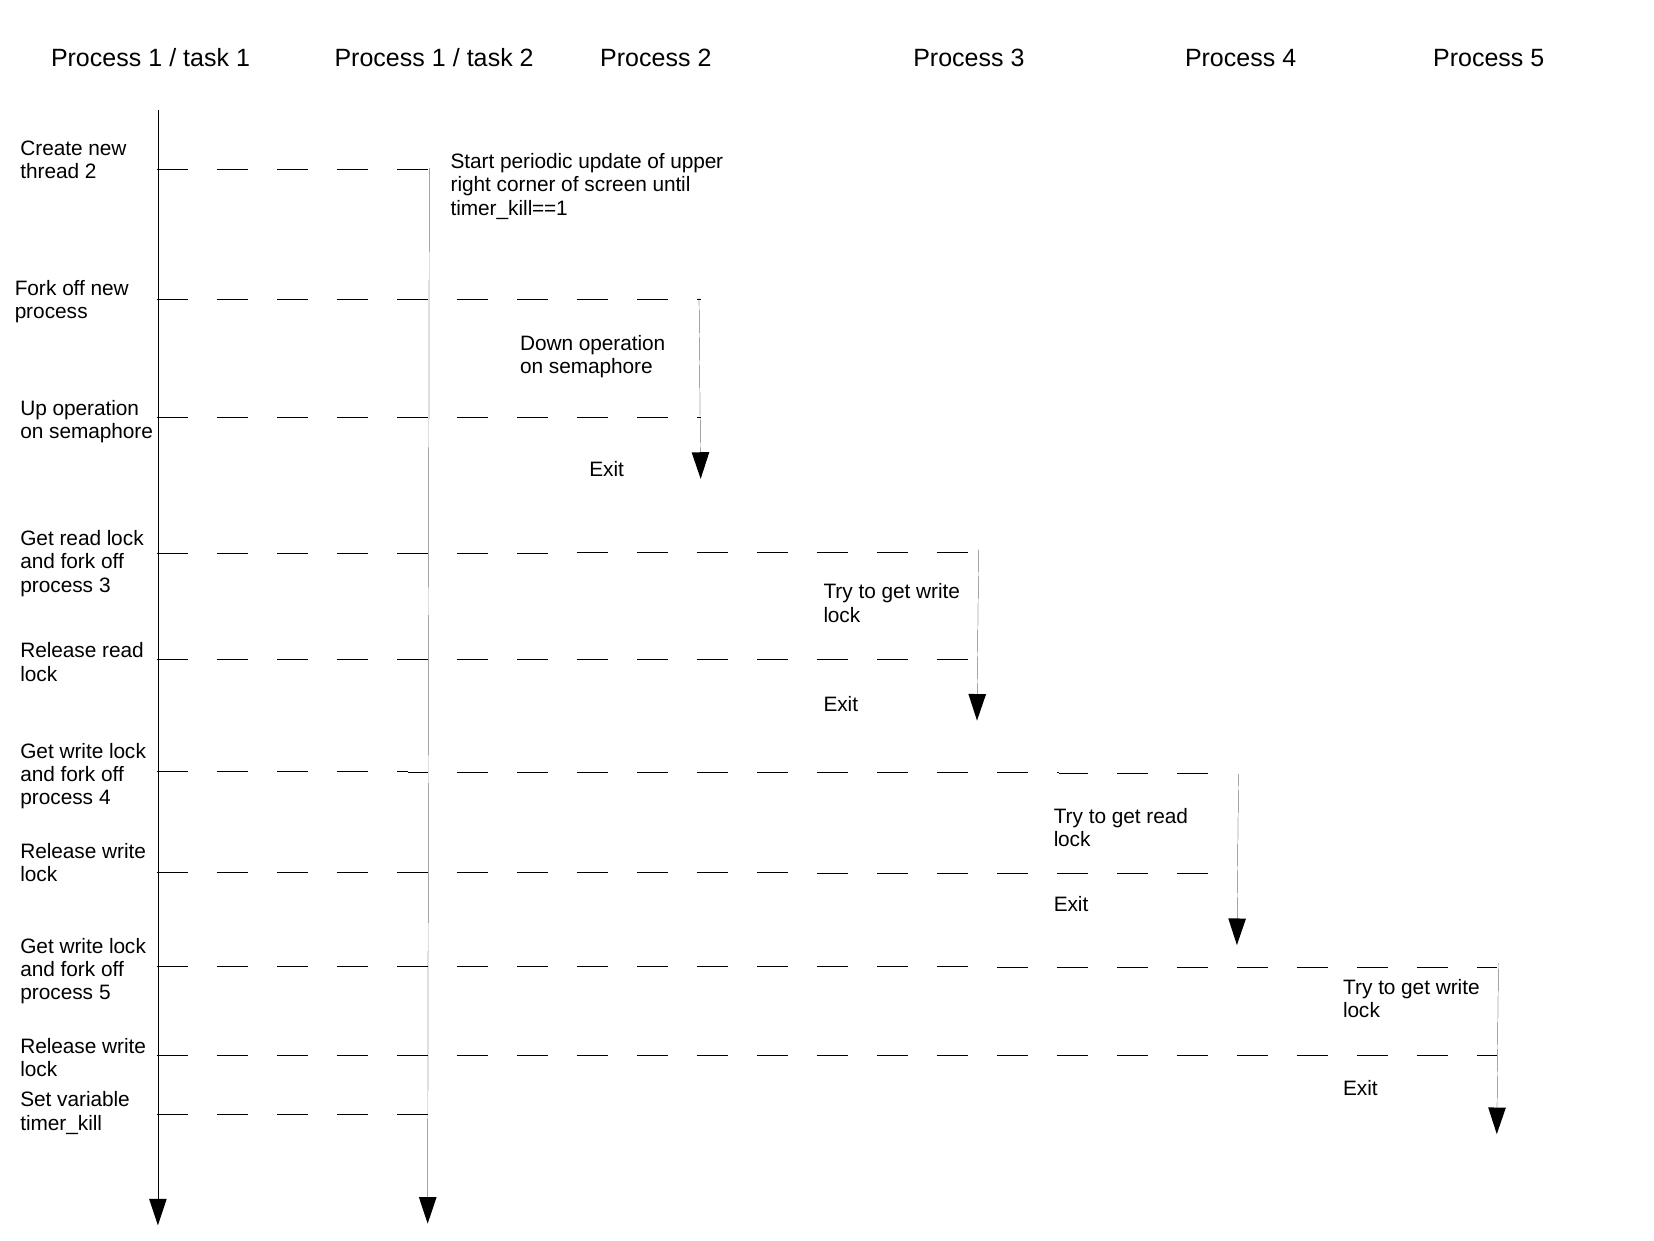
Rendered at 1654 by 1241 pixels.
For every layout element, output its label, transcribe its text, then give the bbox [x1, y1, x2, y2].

text_box Up operation on semaphore [5, 389, 182, 451]
text_box Set variable timer_kill [5, 1080, 182, 1143]
text_box Process 3 [898, 36, 1170, 80]
text_box Release write lock [5, 832, 182, 894]
text_box Process 1 / task 2 [319, 36, 585, 80]
text_box Release write lock [5, 1027, 182, 1080]
text_box Get write lock and fork off process 5 [5, 926, 182, 1012]
text_box Process 1 / task 1 [36, 36, 319, 80]
text_box Try to get write lock [808, 572, 985, 634]
text_box Create new thread 2 [5, 129, 182, 191]
text_box Exit [808, 684, 985, 723]
text_box Try to get read lock [1039, 797, 1216, 859]
text_box Exit [1039, 885, 1216, 924]
text_box Process 5 [1418, 36, 1654, 80]
text_box Exit [574, 450, 799, 489]
text_box Exit [1328, 1068, 1505, 1107]
text_box Process 2 [585, 36, 885, 80]
text_box Release read lock [5, 631, 182, 694]
text_box Try to get write lock [1328, 968, 1505, 1030]
text_box Down operation on semaphore [505, 324, 730, 386]
text_box Get write lock and fork off process 4 [5, 732, 182, 817]
text_box Process 4 [1170, 36, 1418, 80]
text_box Fork off new process [0, 269, 176, 331]
text_box Get read lock and fork off process 3 [5, 519, 182, 605]
text_box Start periodic update of upper right corner of screen until timer_kill==1 [435, 142, 775, 228]
